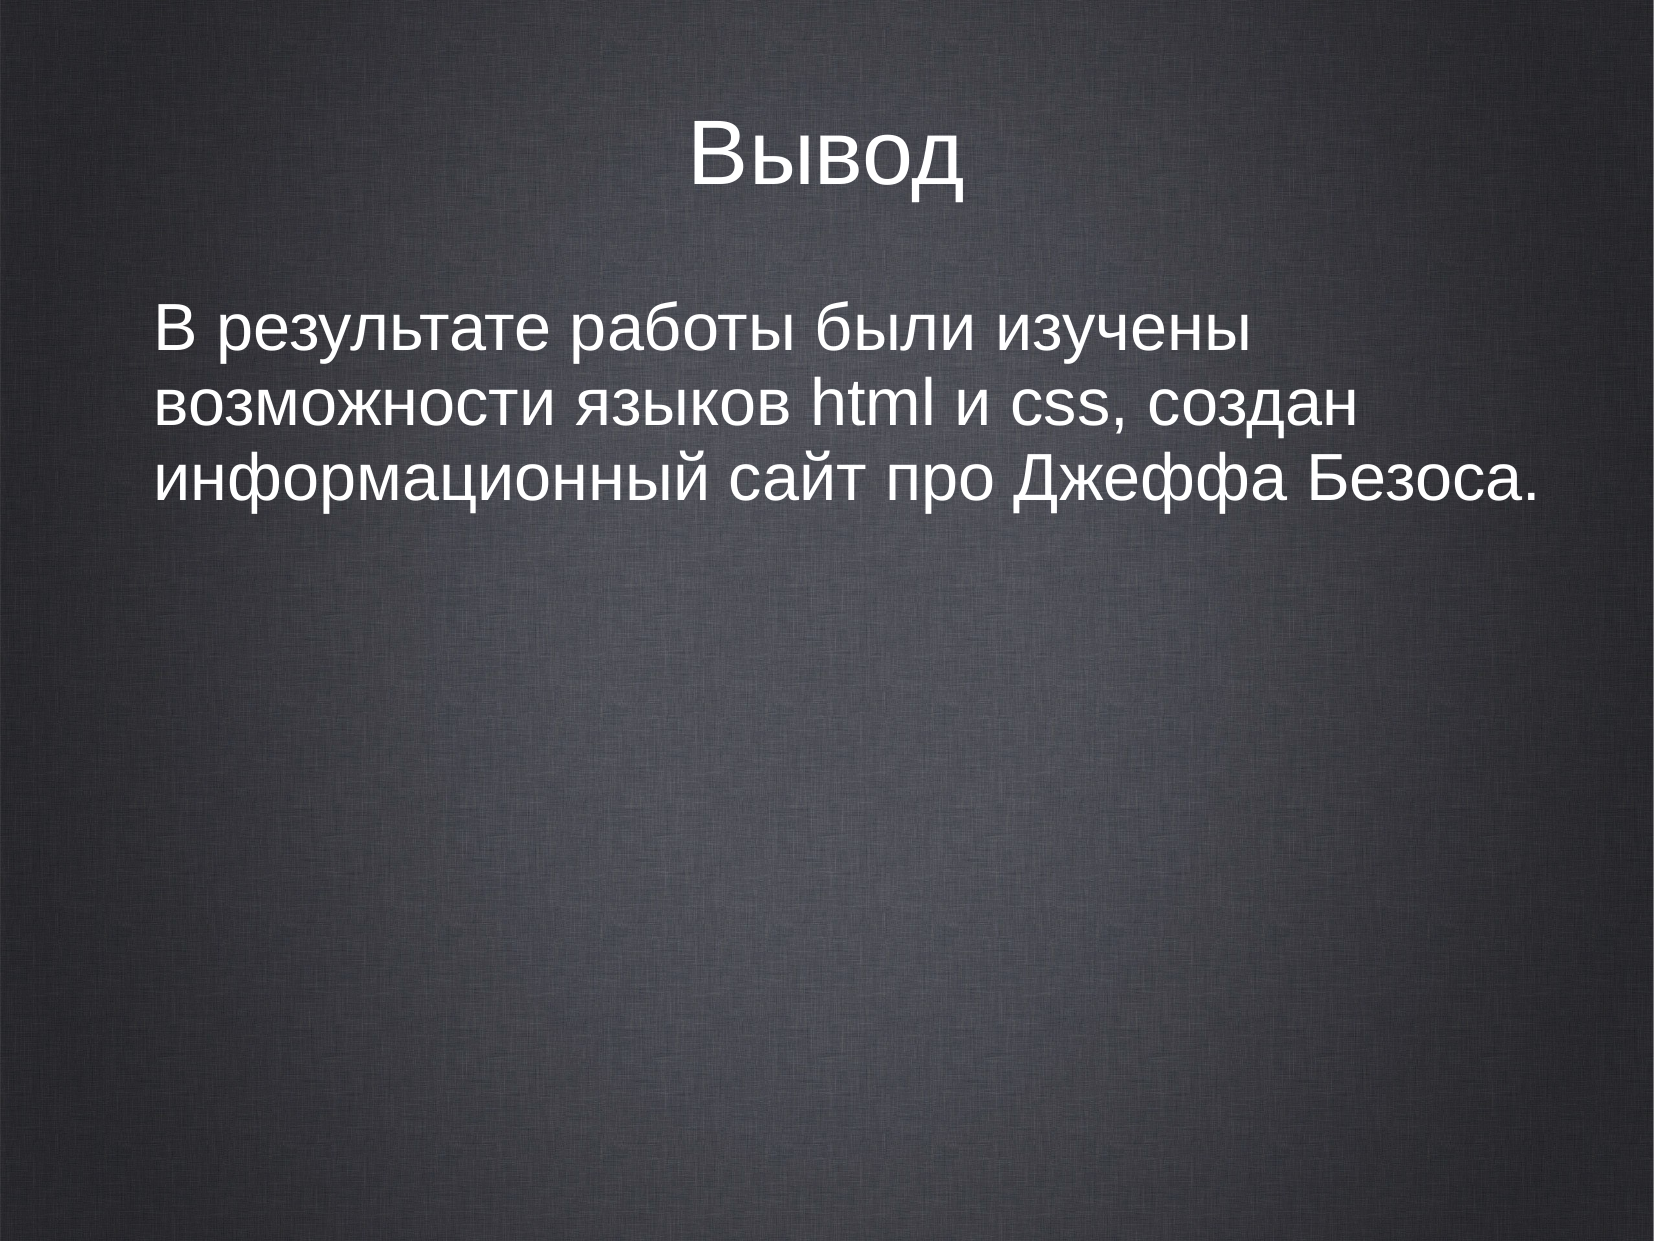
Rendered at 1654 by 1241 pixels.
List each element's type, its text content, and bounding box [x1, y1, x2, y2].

list В результате работы были изучены возможности языков html и css, создан информационный сайт про Джеффа Безоса. [82, 290, 1571, 1109]
picture [0, 0, 1654, 1241]
title Вывод [82, 49, 1571, 257]
